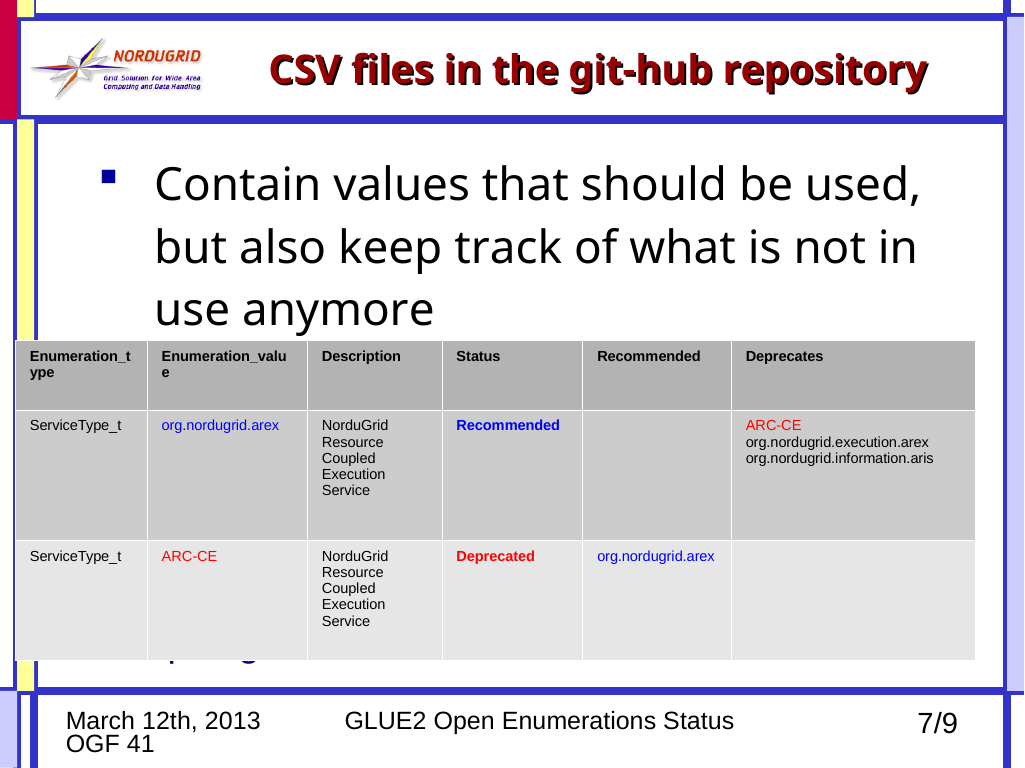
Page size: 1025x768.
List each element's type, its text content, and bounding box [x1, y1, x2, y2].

table_cell NorduGrid Resource Coupled Execution Service [308, 411, 442, 540]
picture [27, 34, 205, 101]
table_cell ServiceType_t [16, 541, 147, 660]
text_box https://github.com/OGF-GLUE/Enumerations [111, 615, 1006, 672]
table_header Enumeration_value [148, 341, 307, 410]
table_cell ARC-CE [148, 541, 307, 660]
table_cell ServiceType_t [16, 411, 147, 540]
table_cell org.nordugrid.arex [148, 411, 307, 540]
table_header Status [443, 341, 582, 410]
table_header Description [308, 341, 442, 410]
list Contain values that should be used, but also keep track of what is not in use anymore [59, 151, 973, 340]
table_cell NorduGrid Resource Coupled Execution Service [308, 541, 442, 660]
table_cell ARC-CE org.nordugrid.execution.arex org.nordugrid.information.aris [732, 411, 975, 540]
table_cell Recommended [443, 411, 582, 540]
table_cell [583, 411, 731, 540]
table_cell Deprecated [443, 541, 582, 660]
title CSV files in the git-hub repository [221, 11, 975, 125]
table_cell [732, 541, 975, 660]
table_header Deprecates [732, 341, 975, 410]
table_header Recommended [583, 341, 731, 410]
table_cell org.nordugrid.arex [583, 541, 731, 660]
table_header Enumeration_type [16, 341, 147, 410]
